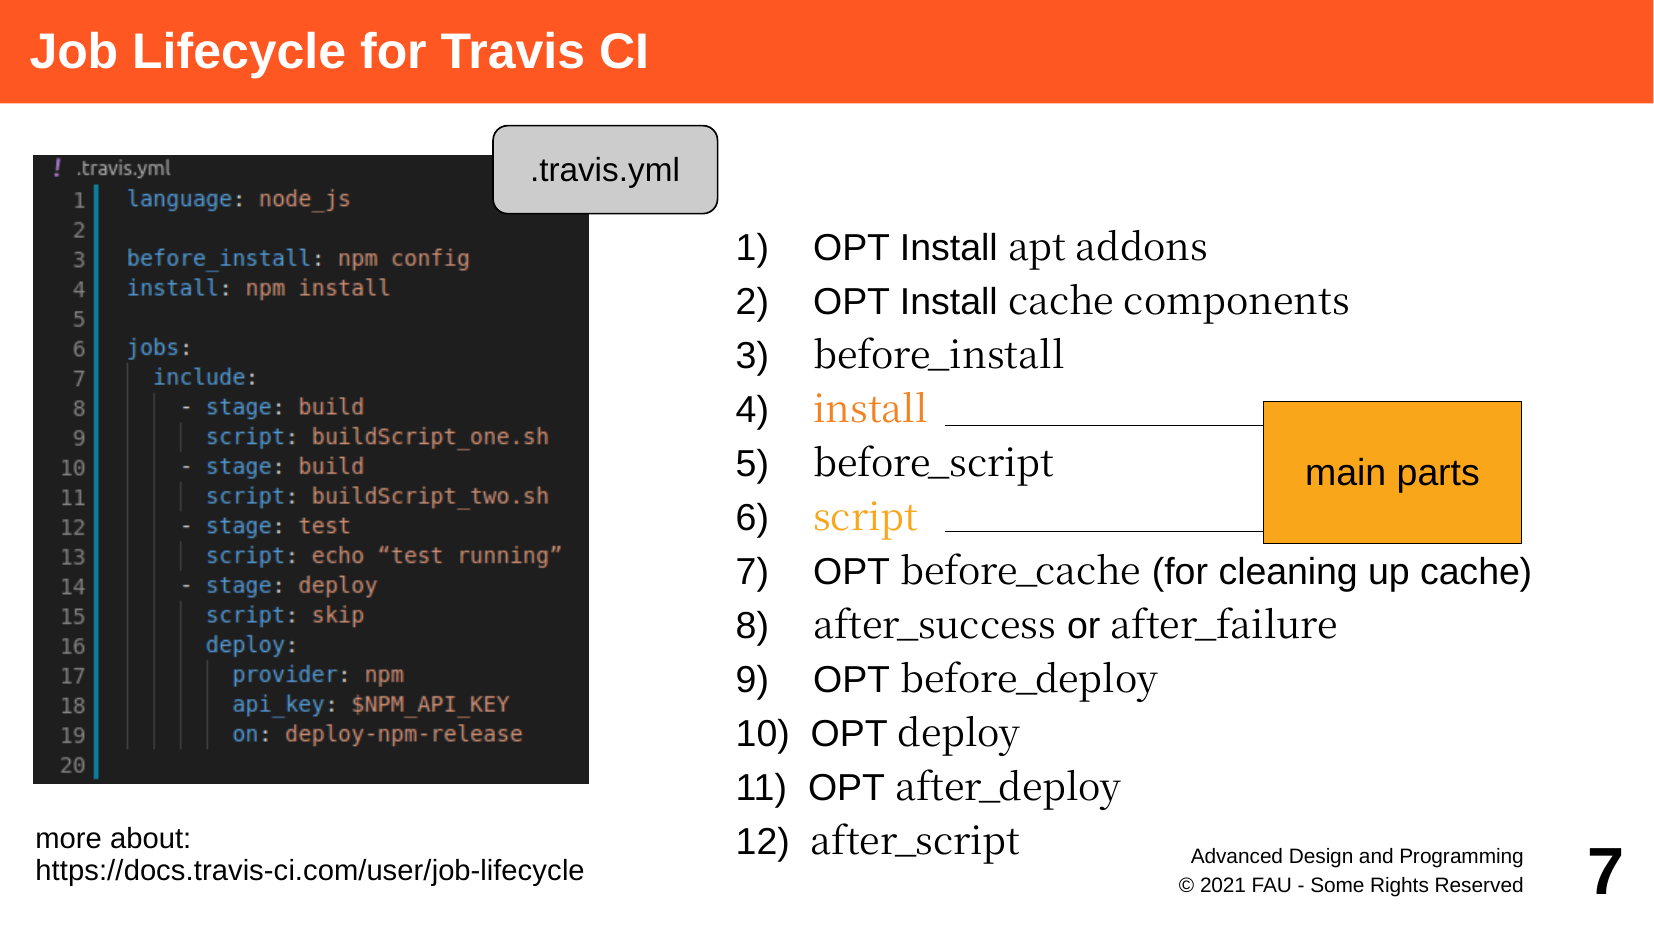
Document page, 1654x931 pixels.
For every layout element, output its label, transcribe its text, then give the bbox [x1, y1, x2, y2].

text_box main parts [1263, 401, 1522, 544]
picture [33, 155, 589, 784]
text_box .travis.yml [493, 125, 718, 214]
title Job Lifecycle for Travis CI [0, 0, 1654, 104]
text_box more about: https://docs.travis-ci.com/user/job-lifecycle [23, 790, 620, 919]
text_box OPT Install apt addons OPT Install cache components before_install install before_script script OPT before_cache (for cleaning up cache) after_success or after_failure OPT before_deploy OPT deploy OPT after_deploy after_script [723, 205, 1560, 878]
